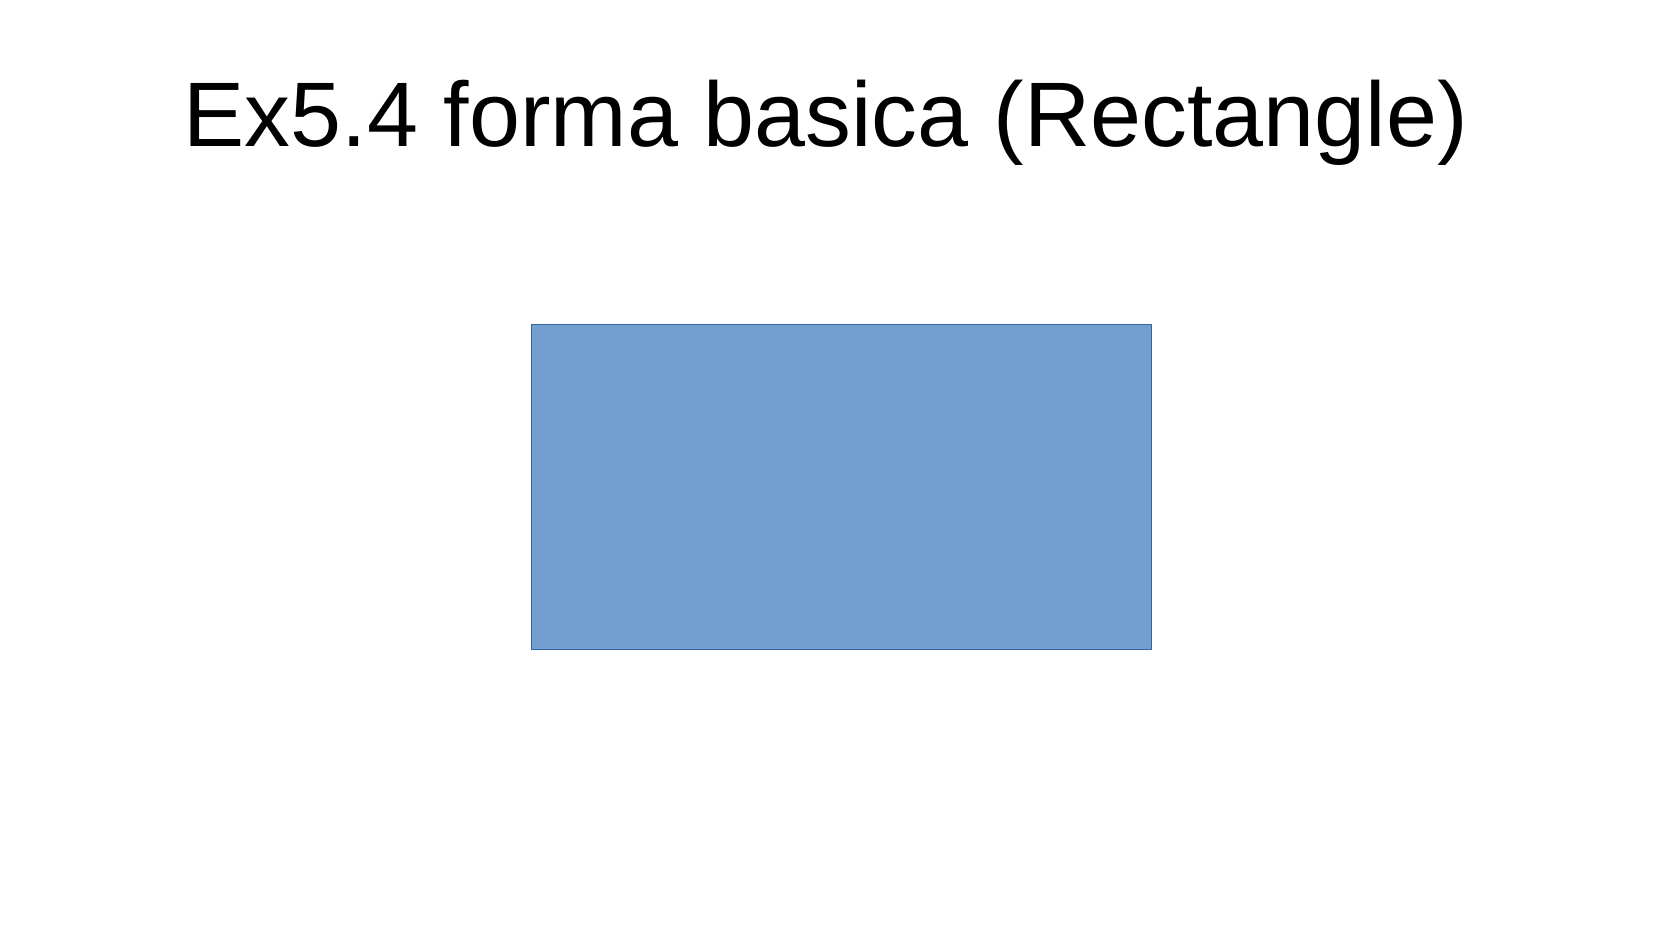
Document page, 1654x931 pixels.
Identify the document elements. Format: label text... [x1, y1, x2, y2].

title Ex5.4 forma basica (Rectangle) [82, 37, 1571, 193]
text_box [531, 324, 1152, 650]
